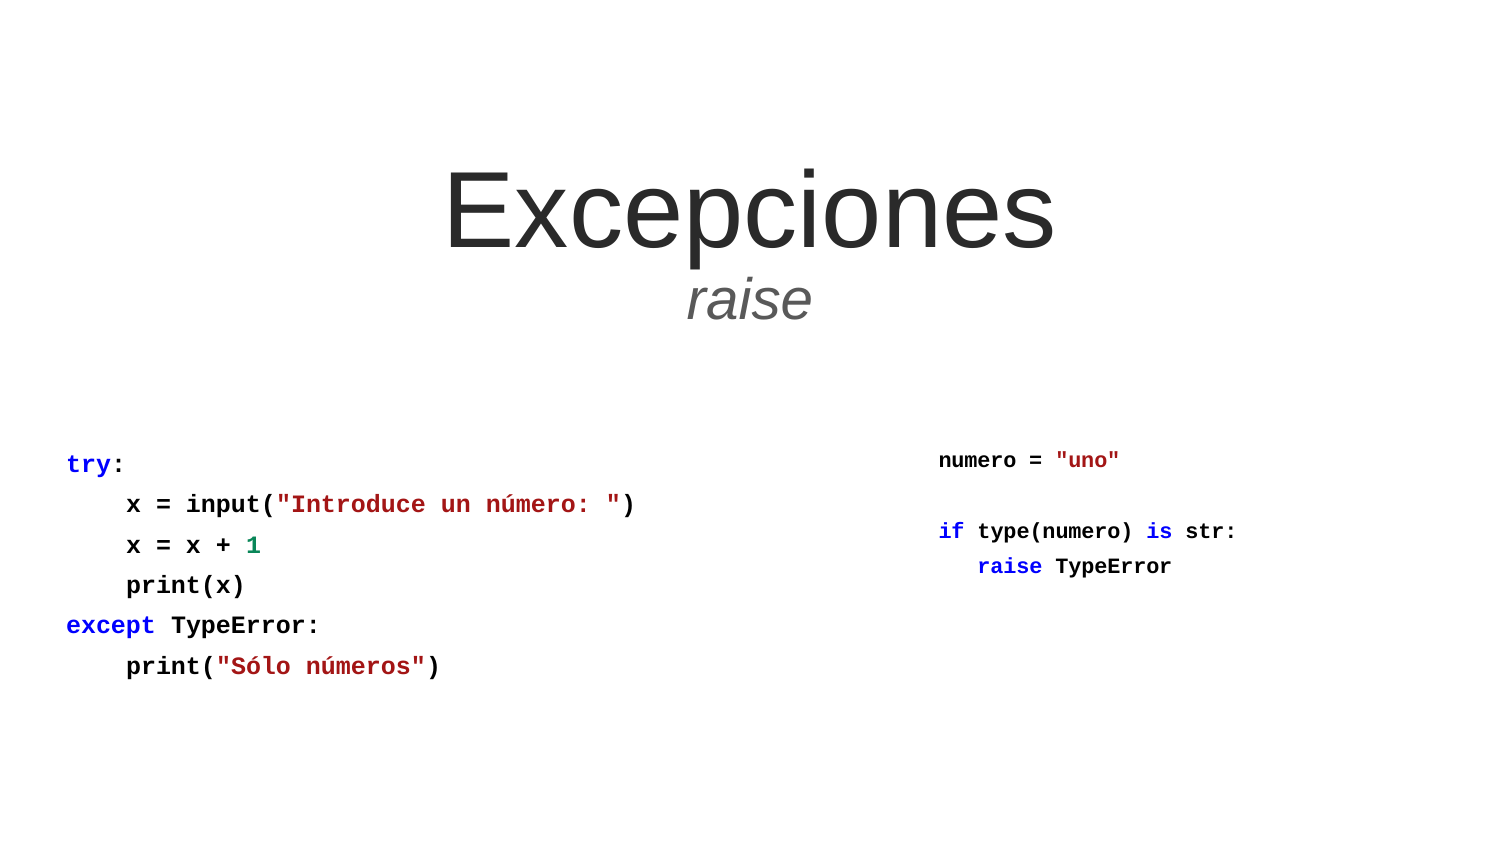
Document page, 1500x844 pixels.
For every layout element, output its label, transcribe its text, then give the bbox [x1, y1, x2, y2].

subtitle raise [51, 245, 1449, 766]
title Excepciones [51, 112, 1449, 245]
text_box try: x = input("Introduce un número: ") x = x + 1 print(x) except TypeError: print("Sólo números") [51, 421, 757, 695]
text_box numero = "uno" if type(numero) is str: raise TypeError [923, 421, 1427, 594]
